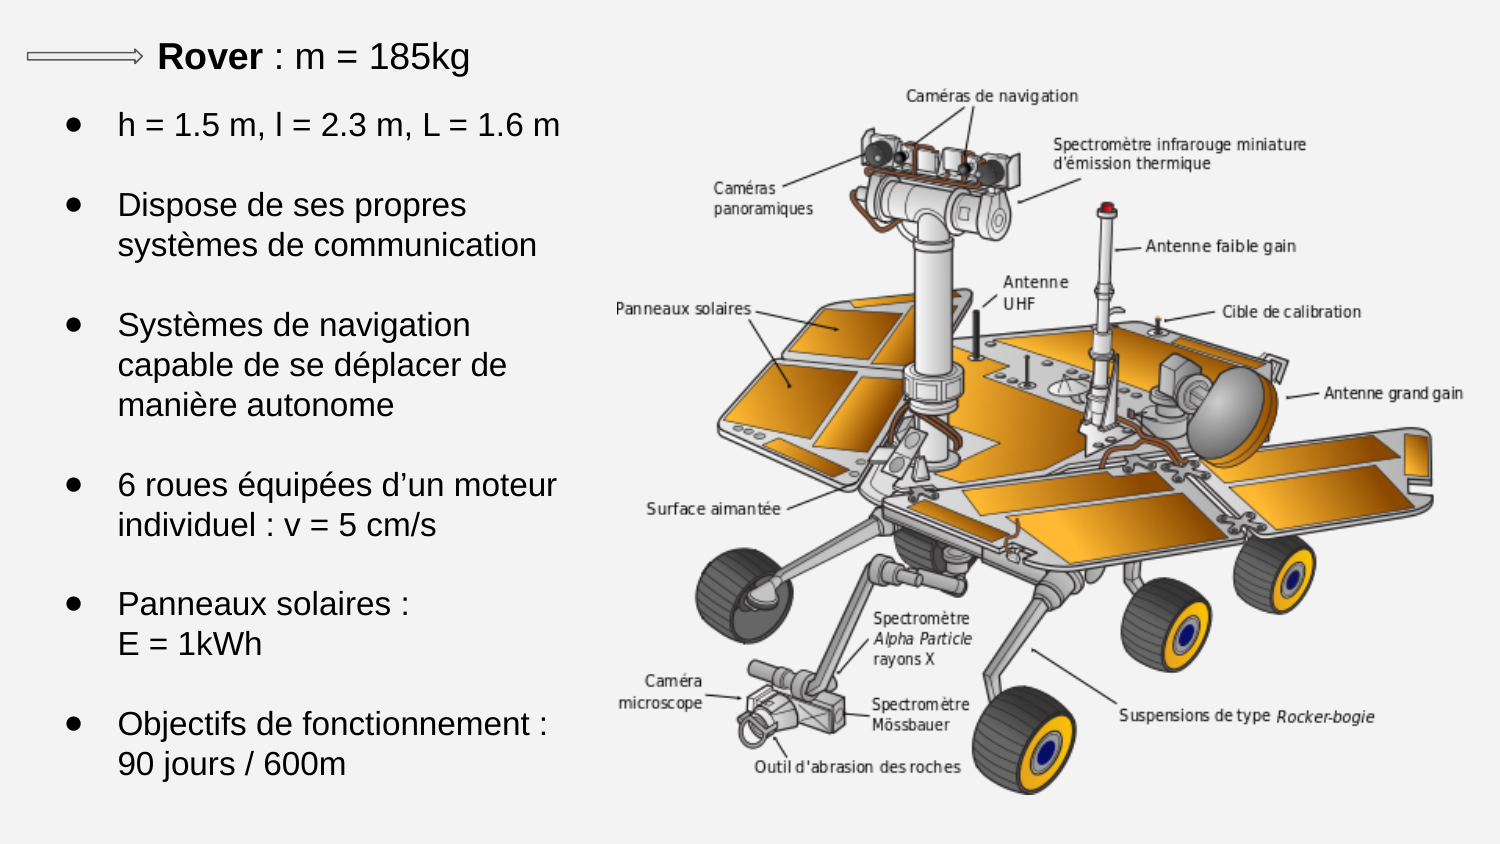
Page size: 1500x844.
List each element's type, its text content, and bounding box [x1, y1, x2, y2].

text_box h = 1.5 m, l = 2.3 m, L = 1.6 m Dispose de ses propres systèmes de communication Systèmes de navigation capable de se déplacer de manière autonome 6 roues équipées d’un moteur individuel : v = 5 cm/s Panneaux solaires : E = 1kWh Objectifs de fonctionnement : 90 jours / 600m [27, 88, 600, 821]
text_box [27, 49, 142, 64]
picture [617, 88, 1470, 795]
text_box Rover : m = 185kg [142, 17, 494, 79]
